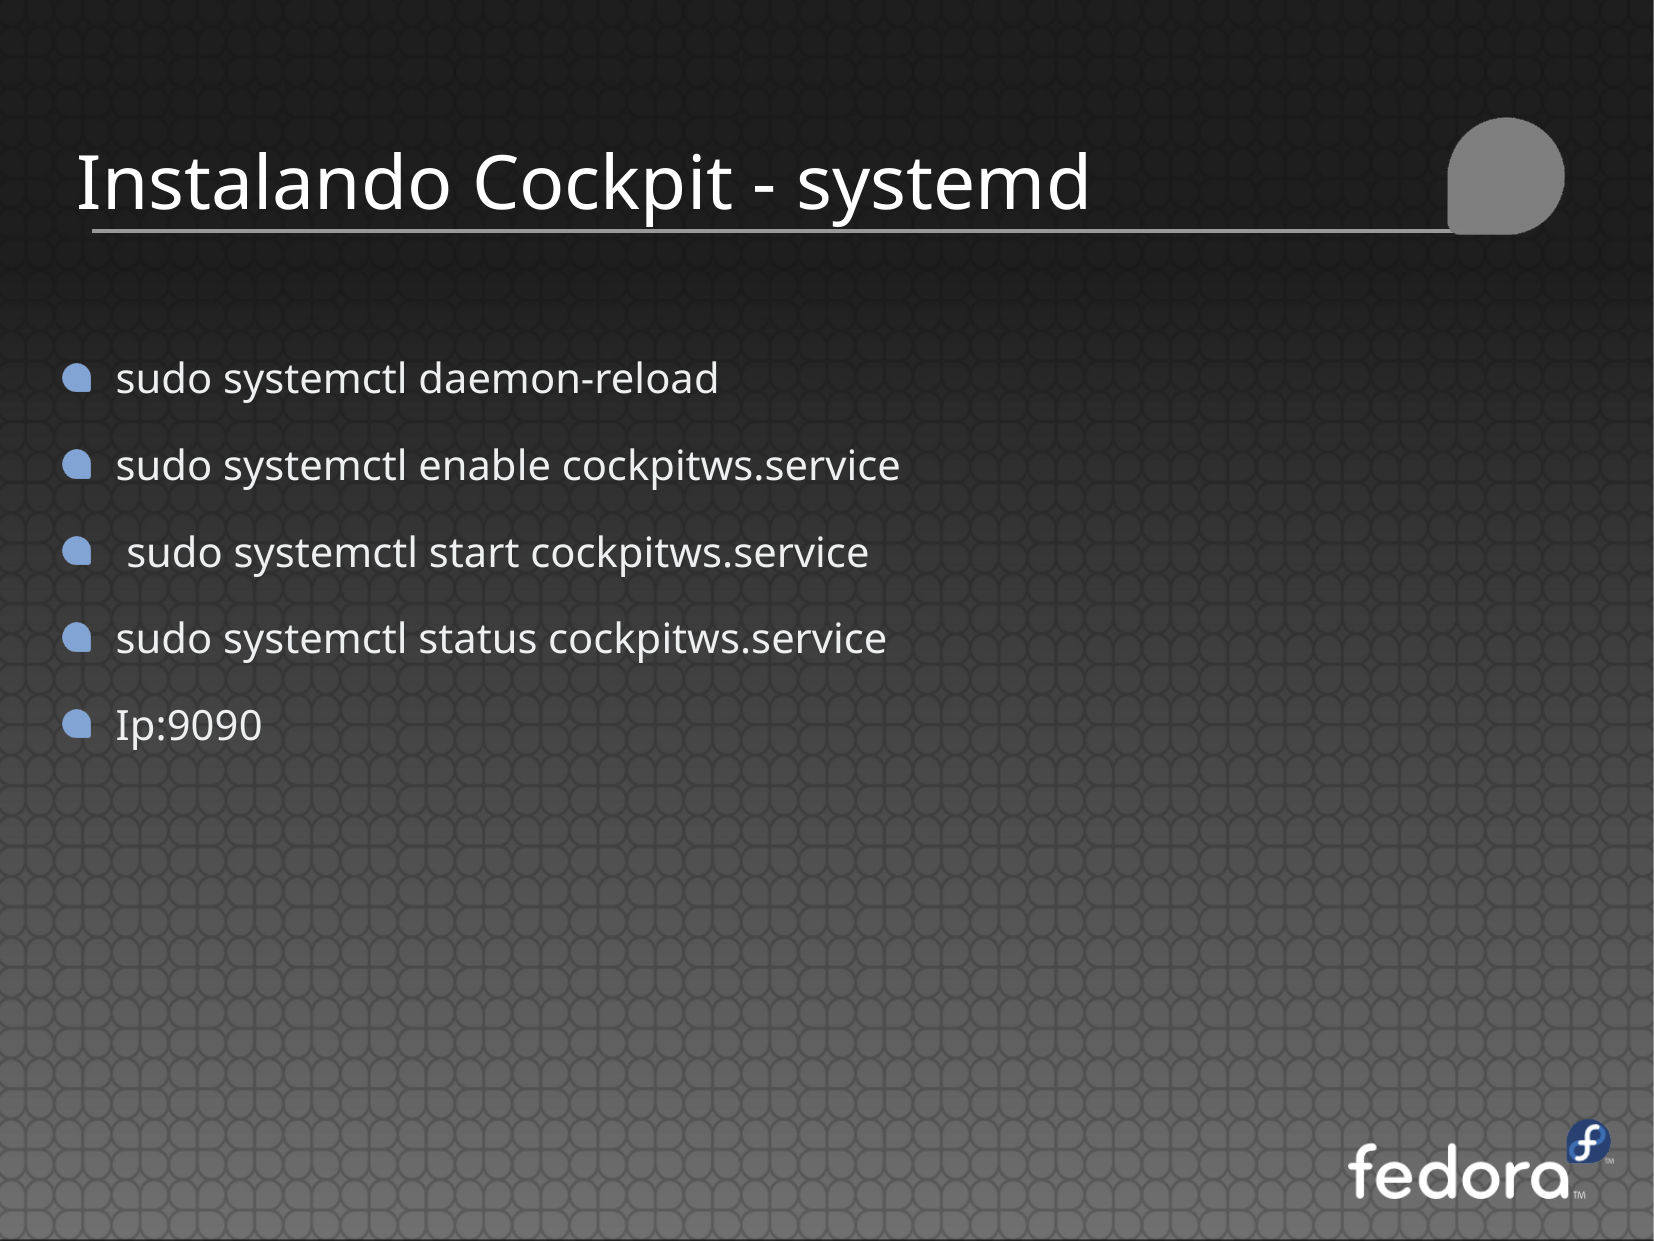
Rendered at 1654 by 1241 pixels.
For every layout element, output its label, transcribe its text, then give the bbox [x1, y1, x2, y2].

title Instalando Cockpit - systemd [76, 112, 1566, 249]
list sudo systemctl daemon-reload sudo systemctl enable cockpitws.service sudo systemctl start cockpitws.service sudo systemctl status cockpitws.service Ip:9090 [44, 182, 1533, 1148]
picture [0, 0, 1654, 1241]
